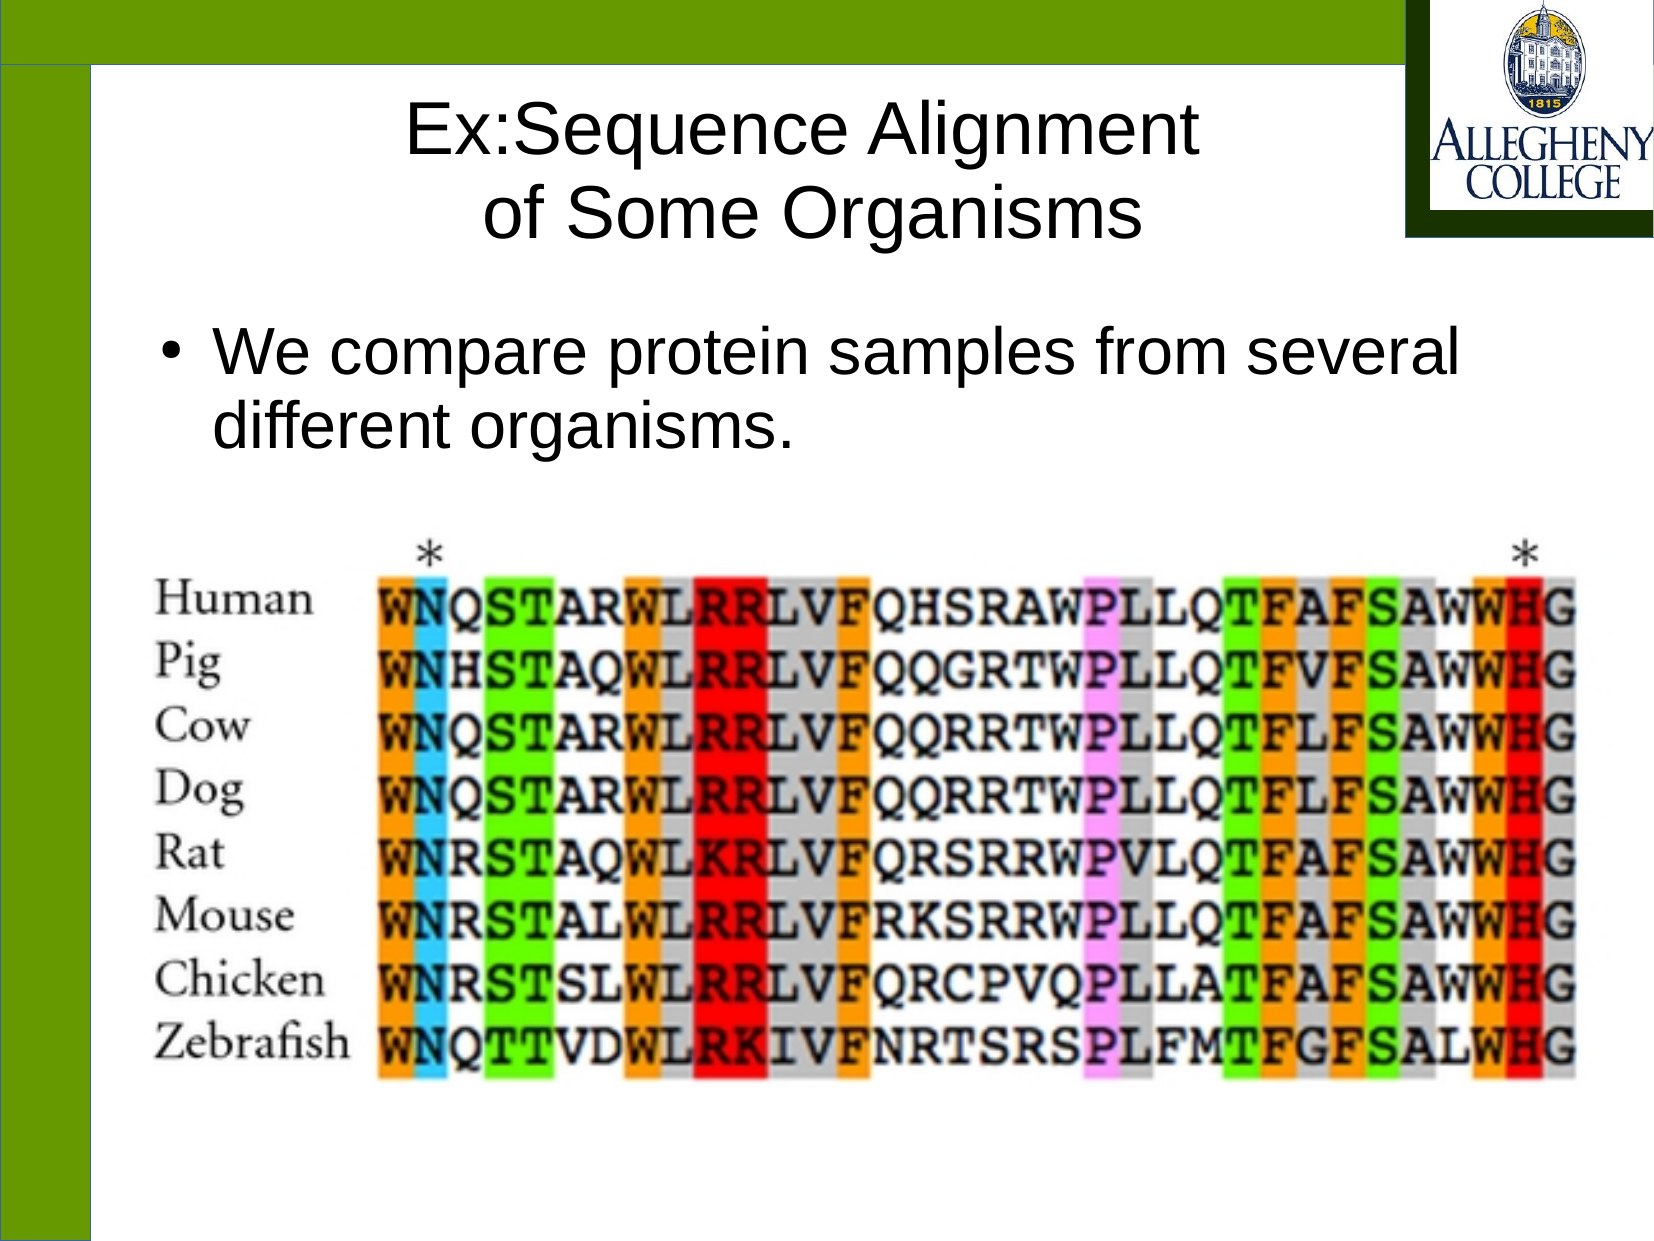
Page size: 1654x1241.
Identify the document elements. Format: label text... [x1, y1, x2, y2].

list We compare protein samples from several different organisms. [141, 313, 1630, 474]
picture [103, 475, 1633, 1141]
picture [1430, 0, 1654, 210]
text_box [0, 0, 1654, 1241]
title Ex:Sequence Alignment of Some Organisms [112, 67, 1515, 275]
